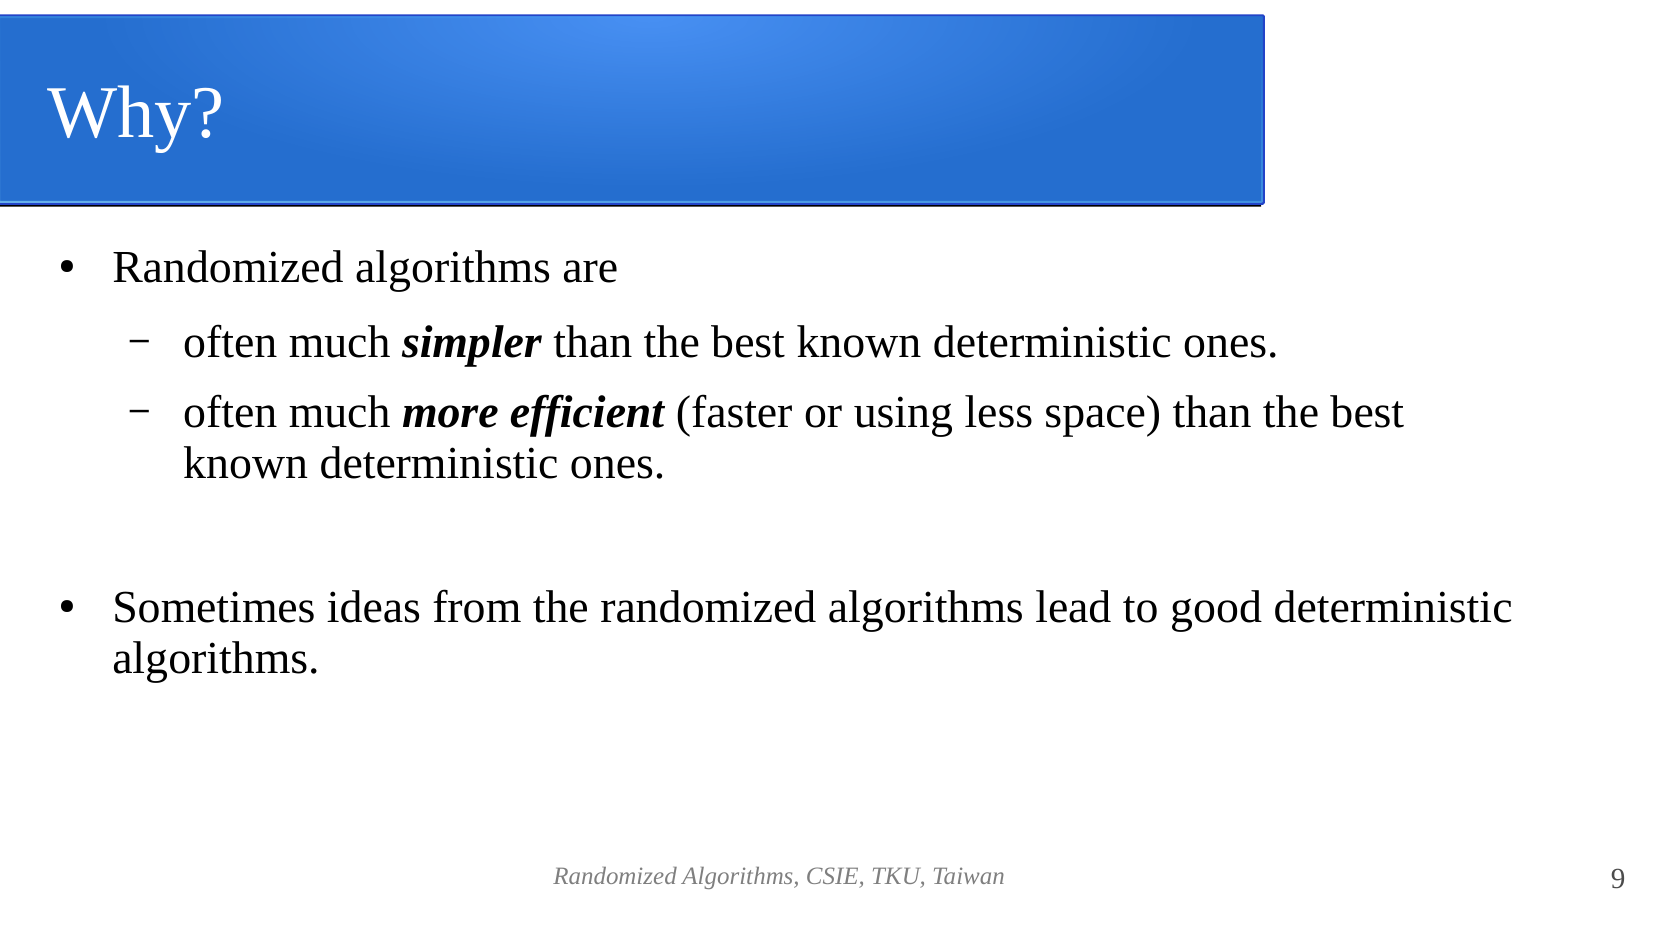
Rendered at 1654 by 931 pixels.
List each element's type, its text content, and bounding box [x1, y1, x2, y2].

list Randomized algorithms are often much simpler than the best known deterministic ones. often much more efficient (faster or using less space) than the best known deterministic ones. Sometimes ideas from the randomized algorithms lead to good deterministic algorithms. [41, 242, 1530, 782]
title Why? [47, 35, 1199, 189]
